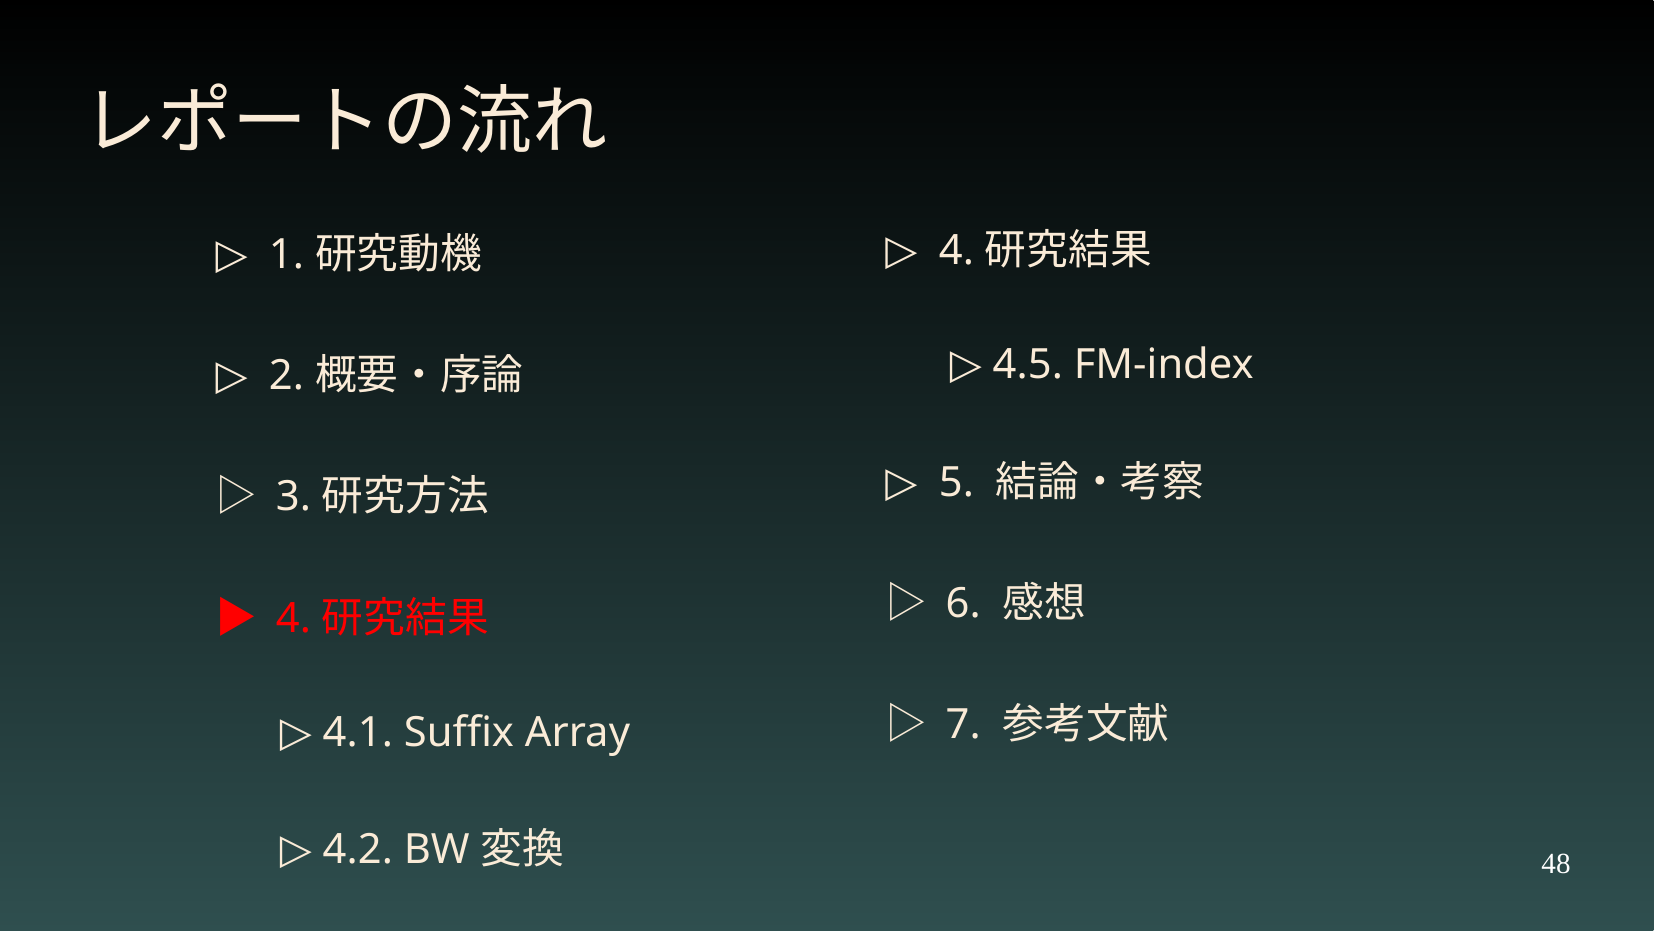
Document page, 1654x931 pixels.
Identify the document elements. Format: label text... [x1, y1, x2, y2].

title レポートの流れ [82, 37, 709, 193]
text_box ▷ 4. 研究結果 ▷ 4.5. FM-index ▷ 5. 結論・考察 ▷ 6. 感想 ▷ 7. 参考文献 [870, 208, 1474, 892]
text_box ▷ 1. 研究動機 ▷ 2. 概要・序論 ▷ 3. 研究方法 ▶ 4. 研究結果 ▷ 4.1. Suffix Array ▷ 4.2. BW 変換 ▶ 4.3. Bit Vector ▷ 4.4. Wavelet Matrix [200, 212, 804, 896]
